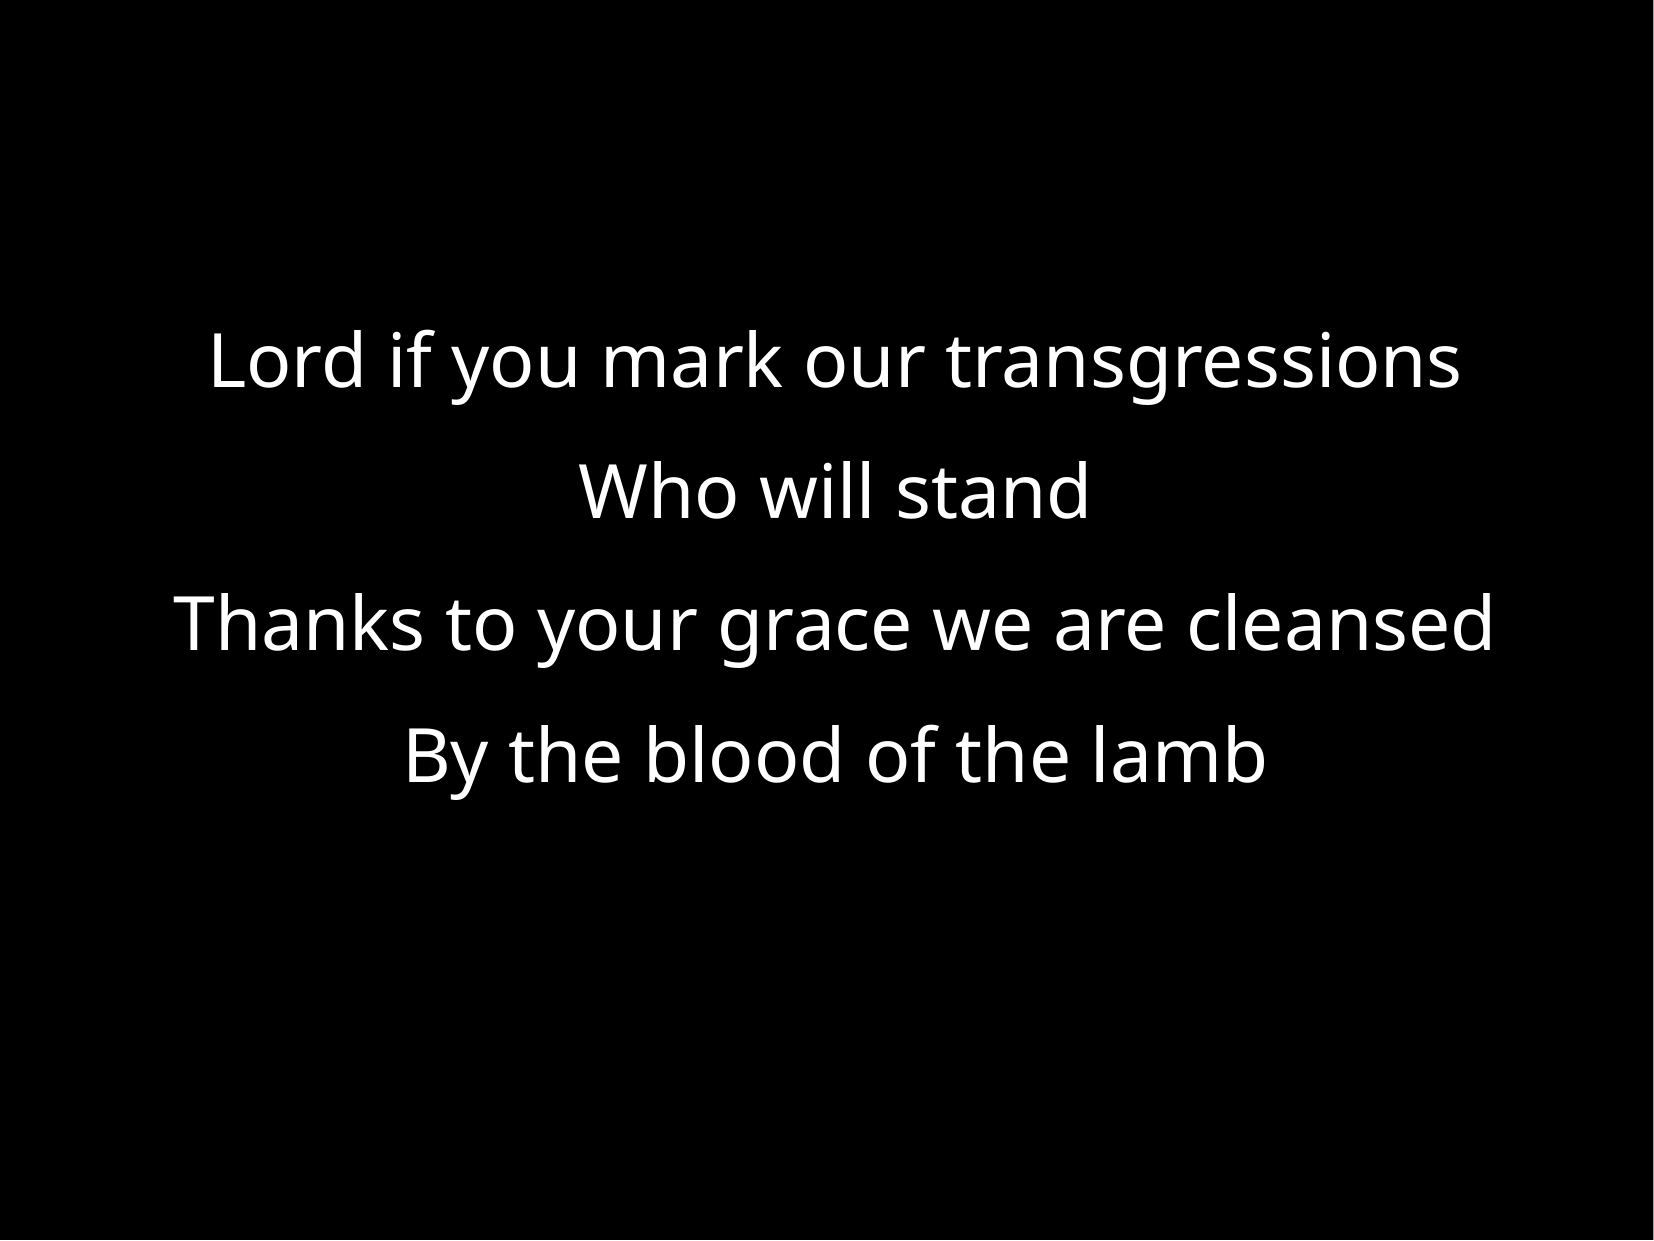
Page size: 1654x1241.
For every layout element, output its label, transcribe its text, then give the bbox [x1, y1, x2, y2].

list Lord if you mark our transgressions Who will stand Thanks to your grace we are cleansed By the blood of the lamb [0, 307, 1654, 1241]
